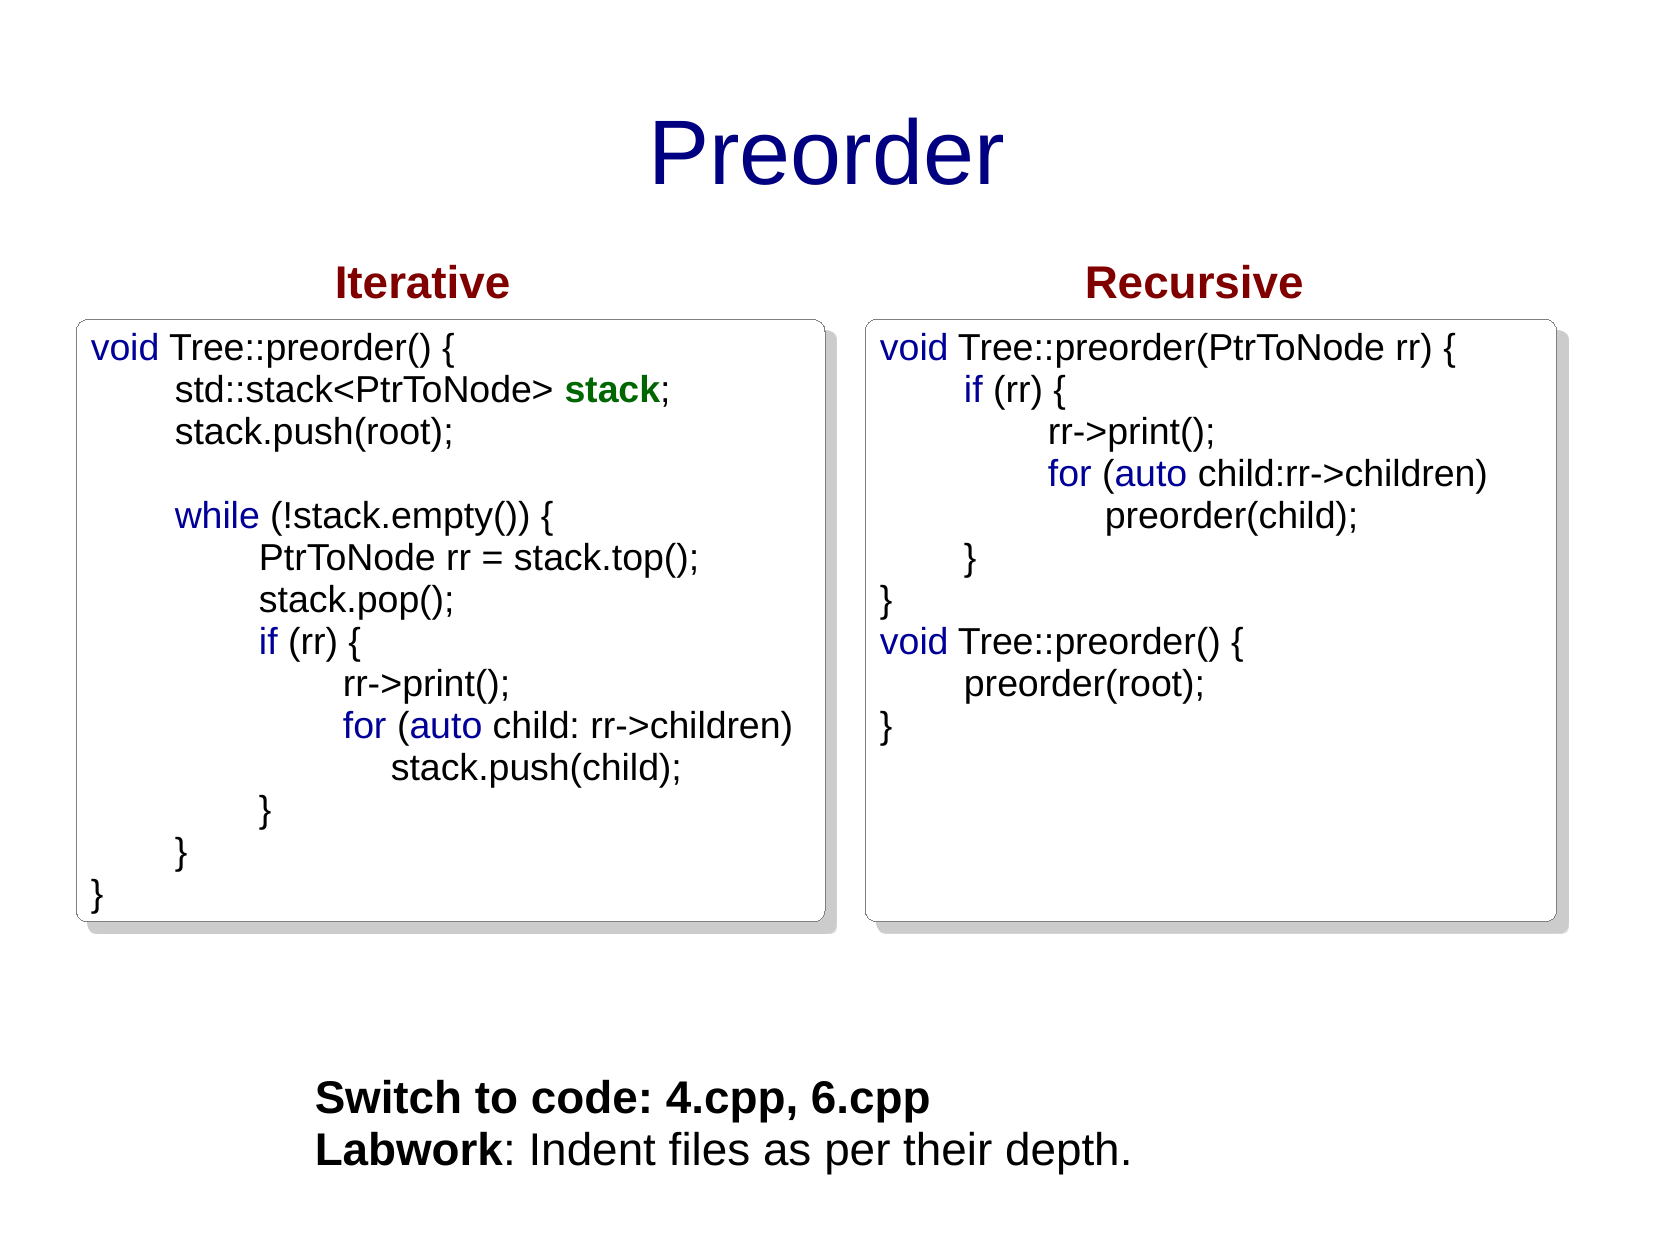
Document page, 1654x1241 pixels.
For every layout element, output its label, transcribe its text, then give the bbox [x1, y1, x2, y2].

text_box Iterative [319, 250, 541, 317]
text_box void Tree::preorder(PtrToNode rr) { if (rr) { rr->print(); for (auto child:rr->children) preorder(child); } } void Tree::preorder() { preorder(root); } [865, 319, 1557, 922]
text_box void Tree::preorder() { std::stack<PtrToNode> stack; stack.push(root); while (!stack.empty()) { PtrToNode rr = stack.top(); stack.pop(); if (rr) { rr->print(); for (auto child: rr->children) stack.push(child); } } } [76, 319, 826, 922]
title Preorder [82, 49, 1571, 257]
text_box Switch to code: 4.cpp, 6.cpp Labwork: Indent files as per their depth. [300, 1065, 1321, 1234]
text_box Recursive [1069, 250, 1321, 320]
